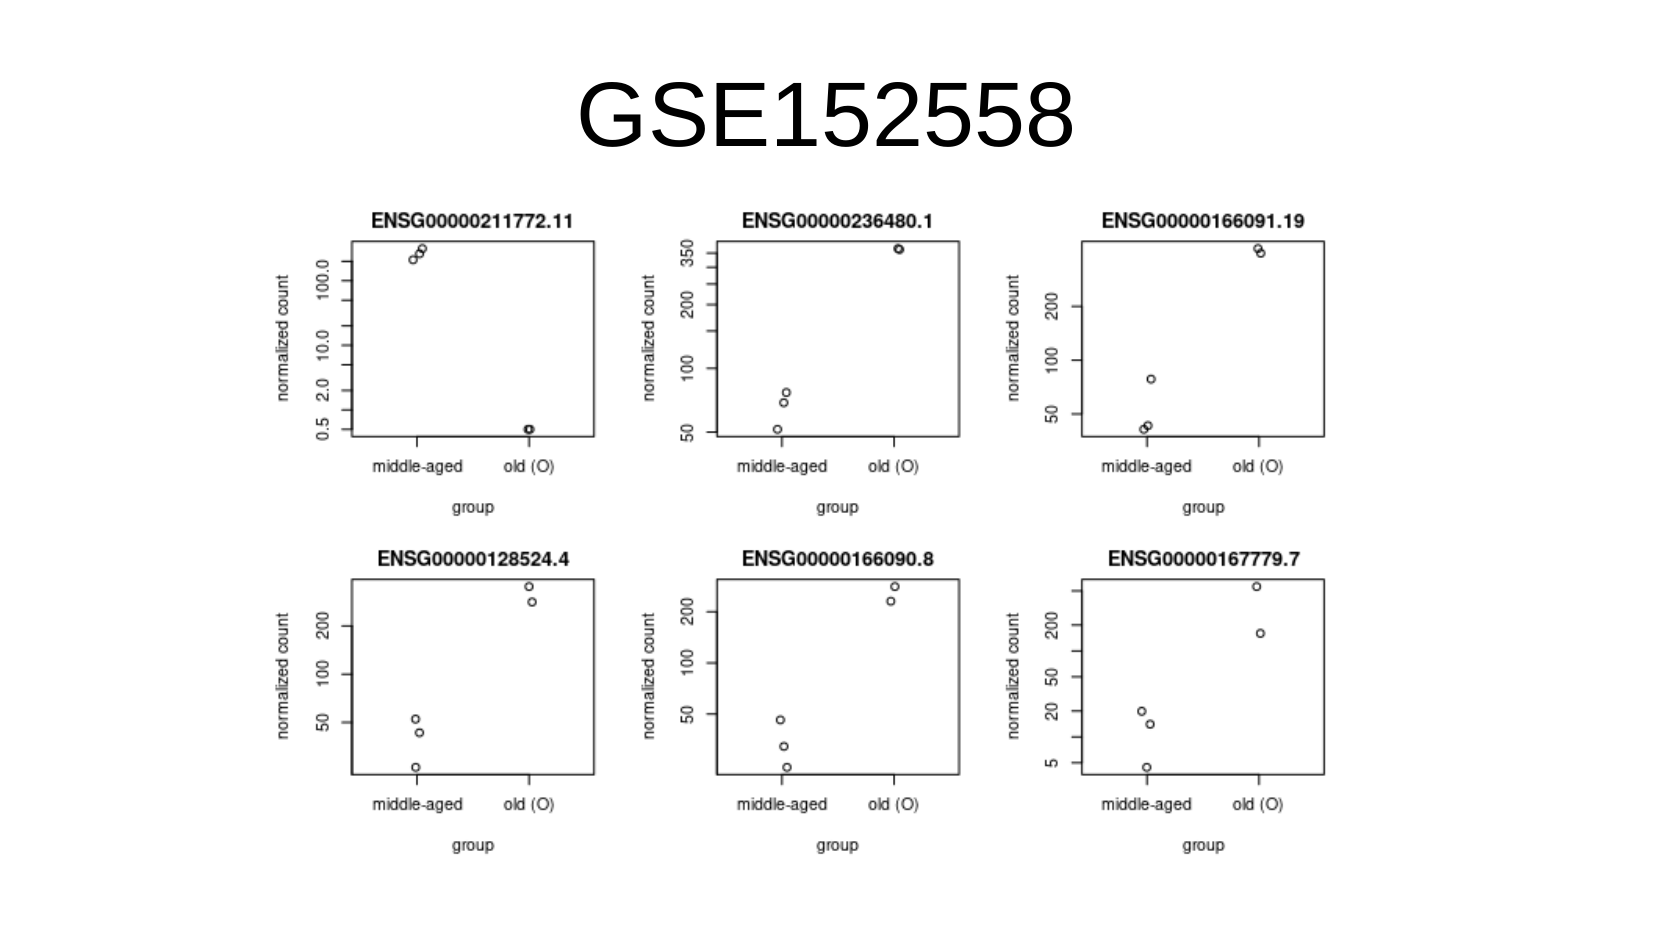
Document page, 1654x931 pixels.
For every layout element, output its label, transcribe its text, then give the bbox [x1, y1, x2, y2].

picture [271, 200, 1366, 876]
title GSE152558 [82, 37, 1571, 193]
